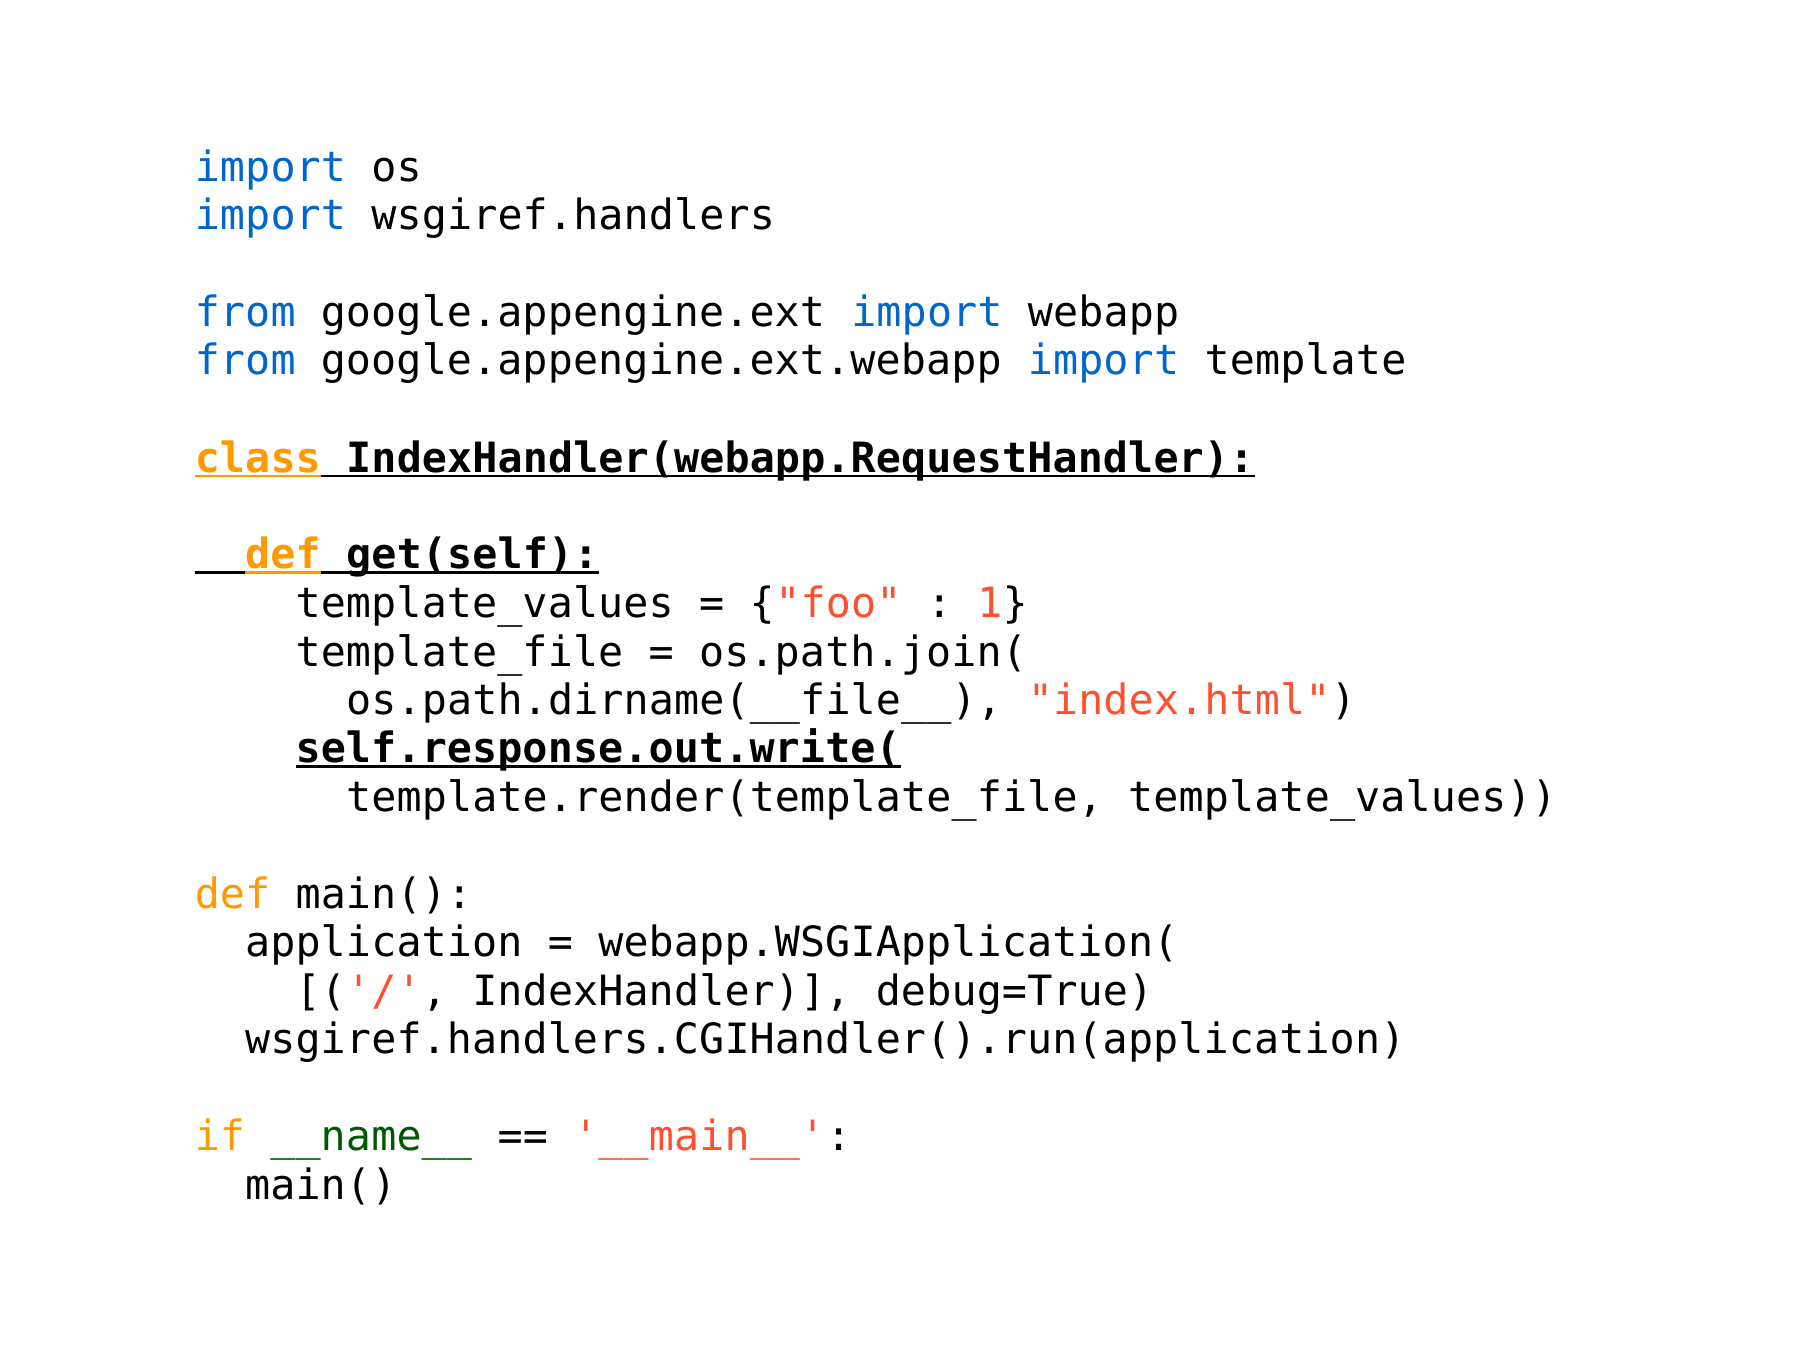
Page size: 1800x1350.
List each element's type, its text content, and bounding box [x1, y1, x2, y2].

text_box import os import wsgiref.handlers from google.appengine.ext import webapp from google.appengine.ext.webapp import template class IndexHandler(webapp.RequestHandler): def get(self): template_values = {"foo" : 1} template_file = os.path.join( os.path.dirname(__file__), "index.html") self.response.out.write( template.render(template_file, template_values)) def main(): application = webapp.WSGIApplication( [('/', IndexHandler)], debug=True) wsgiref.handlers.CGIHandler().run(application) if __name__ == '__main__': main() [179, 134, 1800, 1265]
